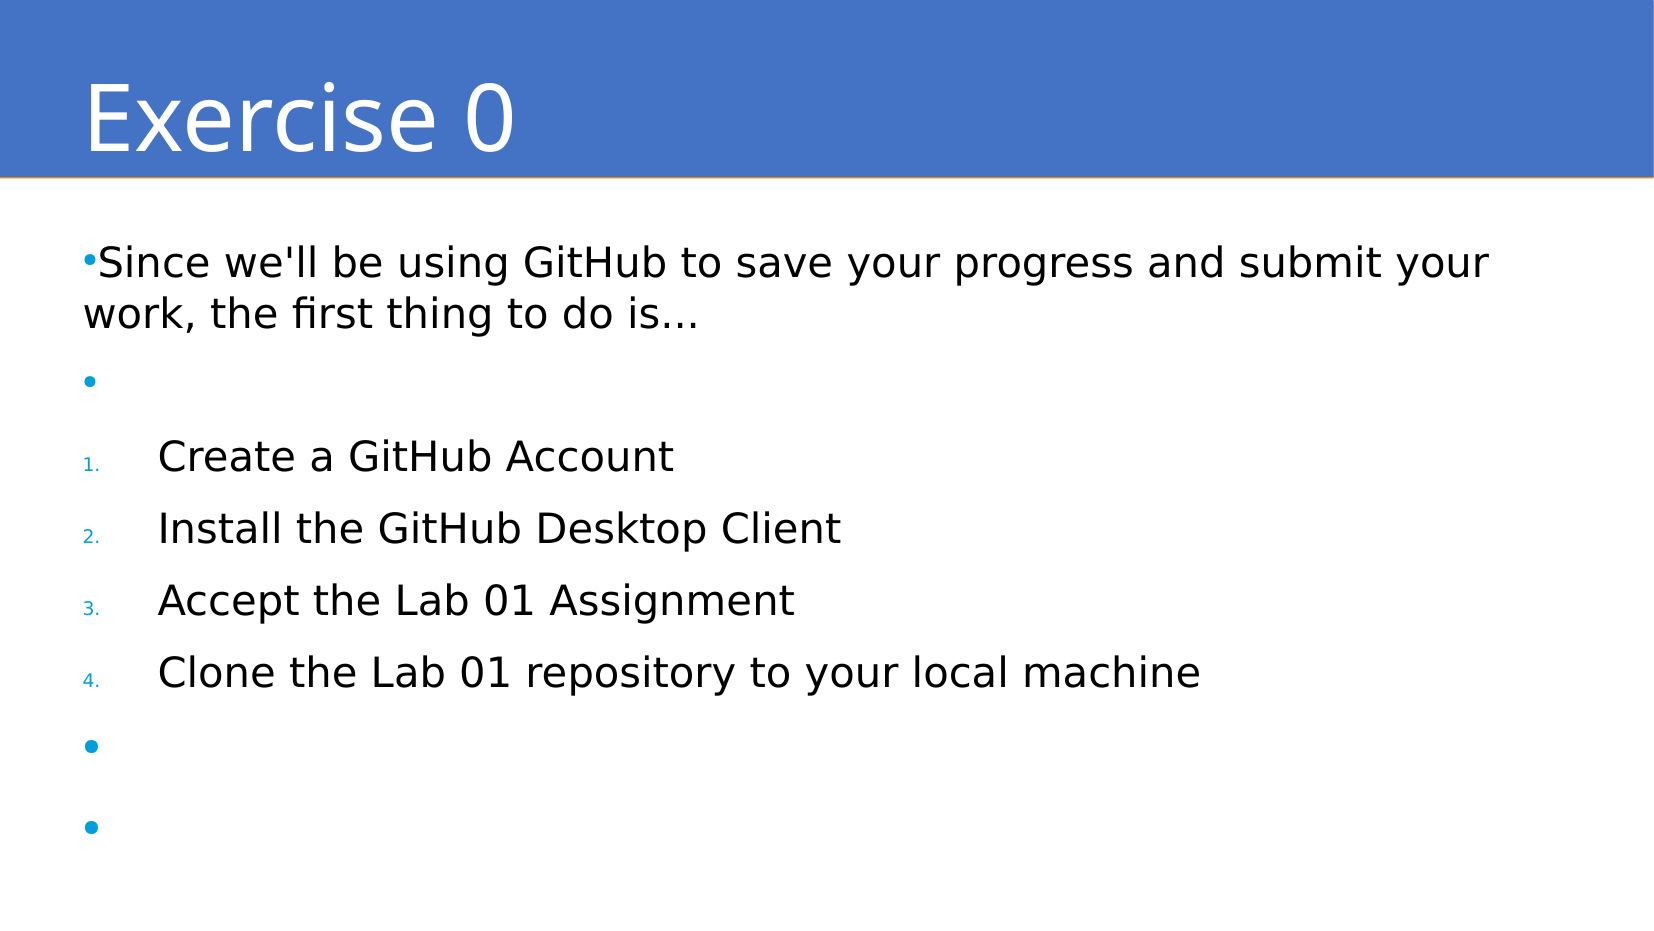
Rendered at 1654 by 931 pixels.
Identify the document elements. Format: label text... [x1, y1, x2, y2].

title Exercise 0 [82, 14, 1571, 171]
list Since we'll be using GitHub to save your progress and submit your work, the first thing to do is... Create a GitHub Account Install the GitHub Desktop Client Accept the Lab 01 Assignment Clone the Lab 01 repository to your local machine [82, 236, 1563, 811]
